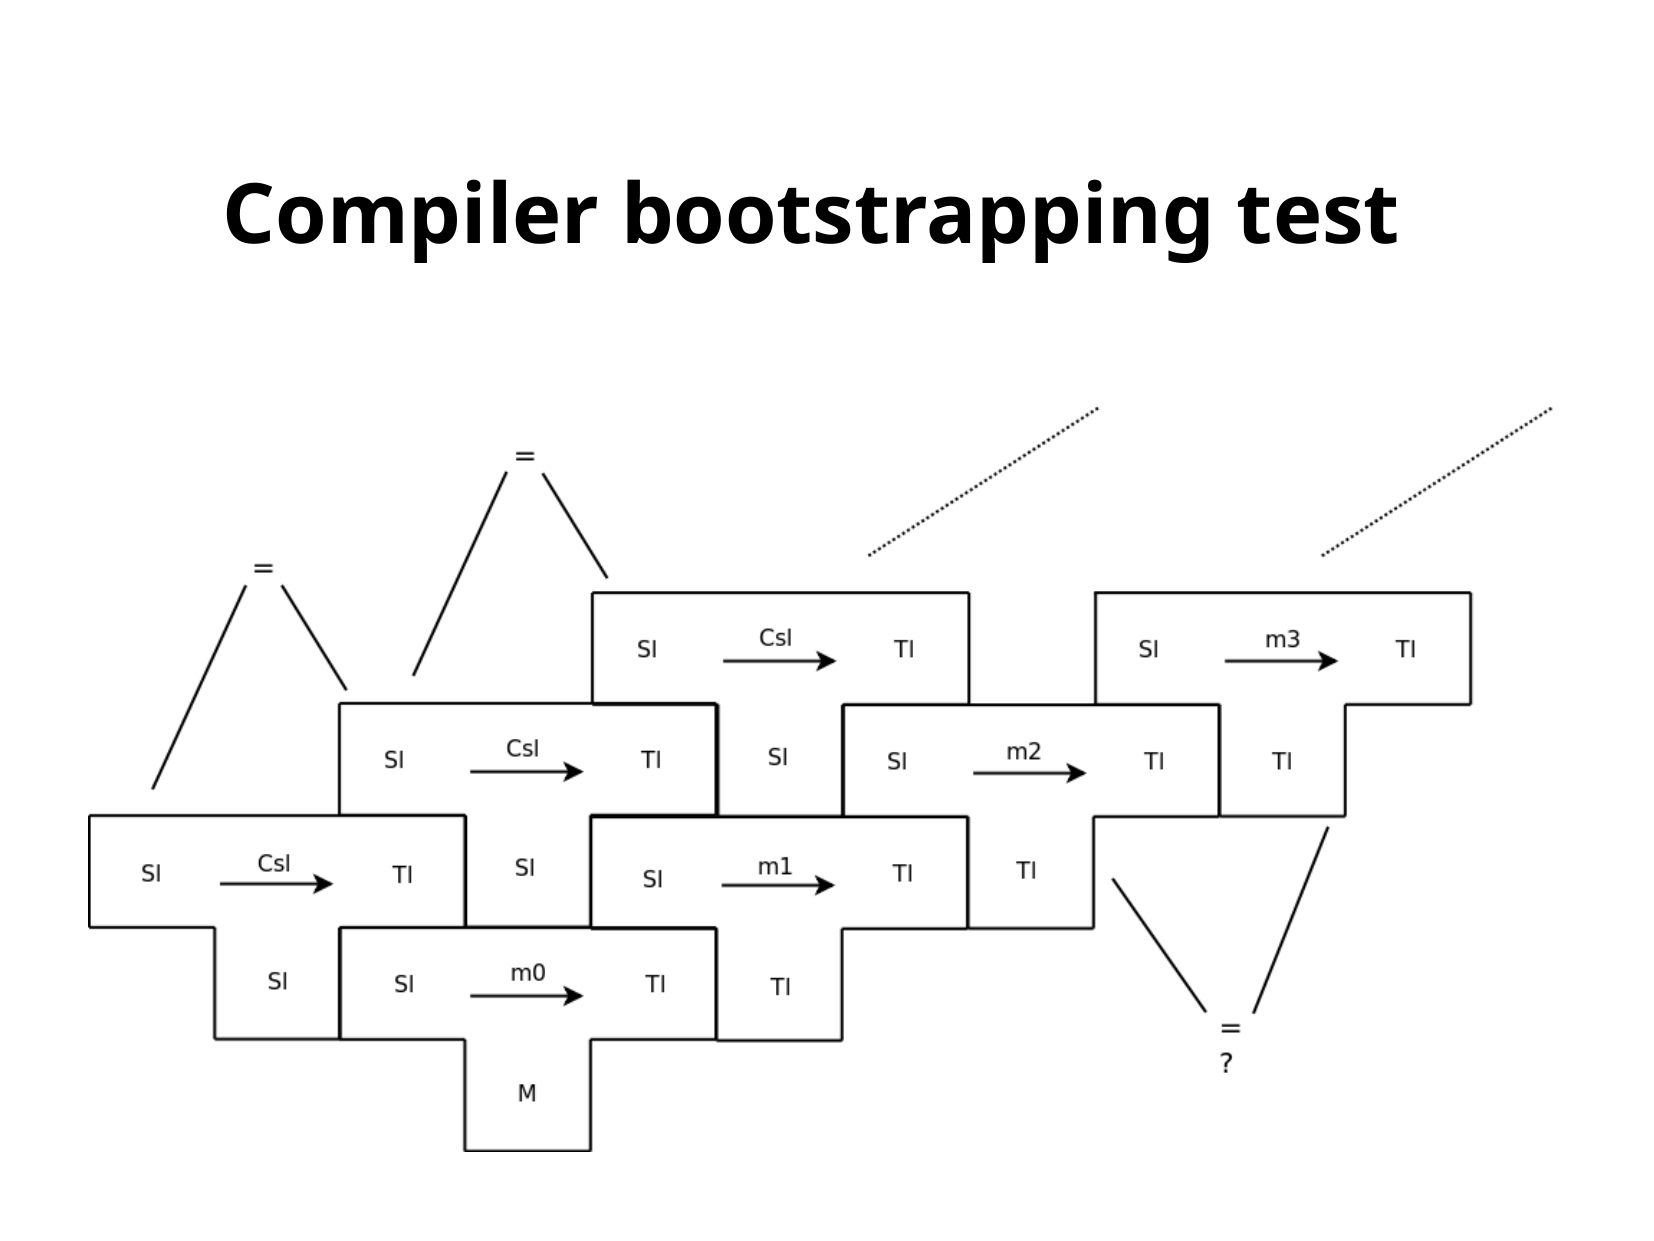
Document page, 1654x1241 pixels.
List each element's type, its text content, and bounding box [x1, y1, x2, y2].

text_box Compiler bootstrapping test [59, 147, 1565, 263]
picture [88, 406, 1554, 1152]
